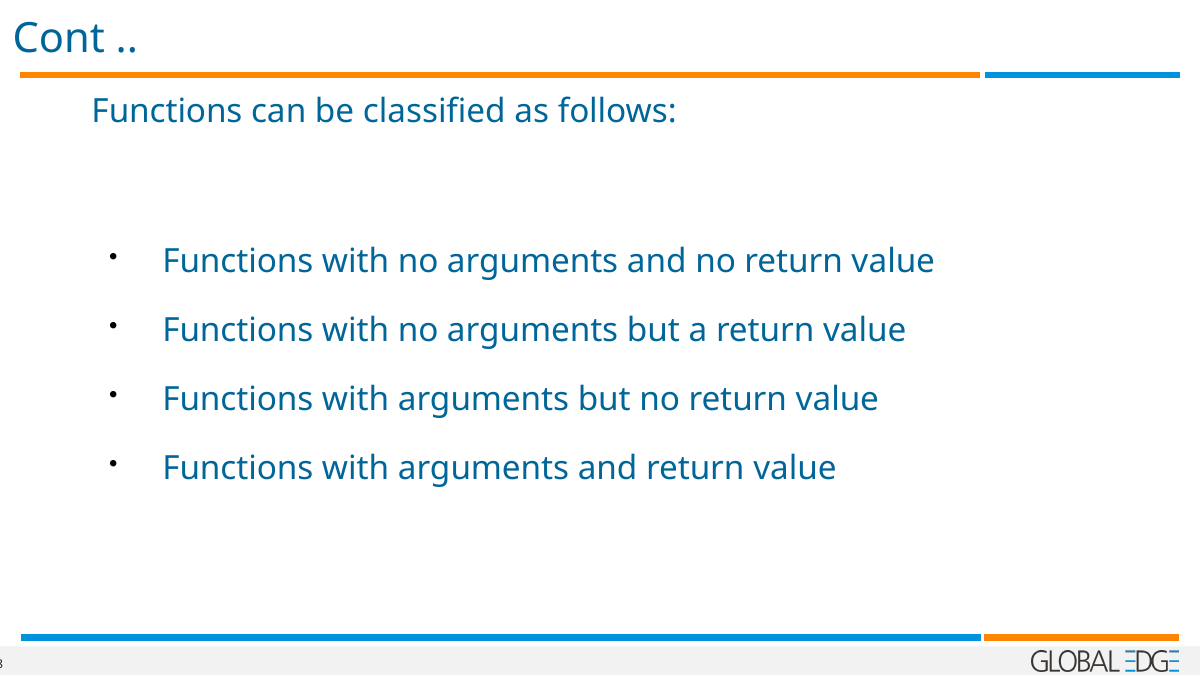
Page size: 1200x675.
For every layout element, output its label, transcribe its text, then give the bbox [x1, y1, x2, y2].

picture [1031, 650, 1179, 672]
title Cont .. [12, 9, 1088, 63]
list Functions can be classified as follows: Functions with no arguments and no return value Functions with no arguments but a return value Functions with arguments but no return value Functions with arguments and return value [20, 87, 1179, 628]
